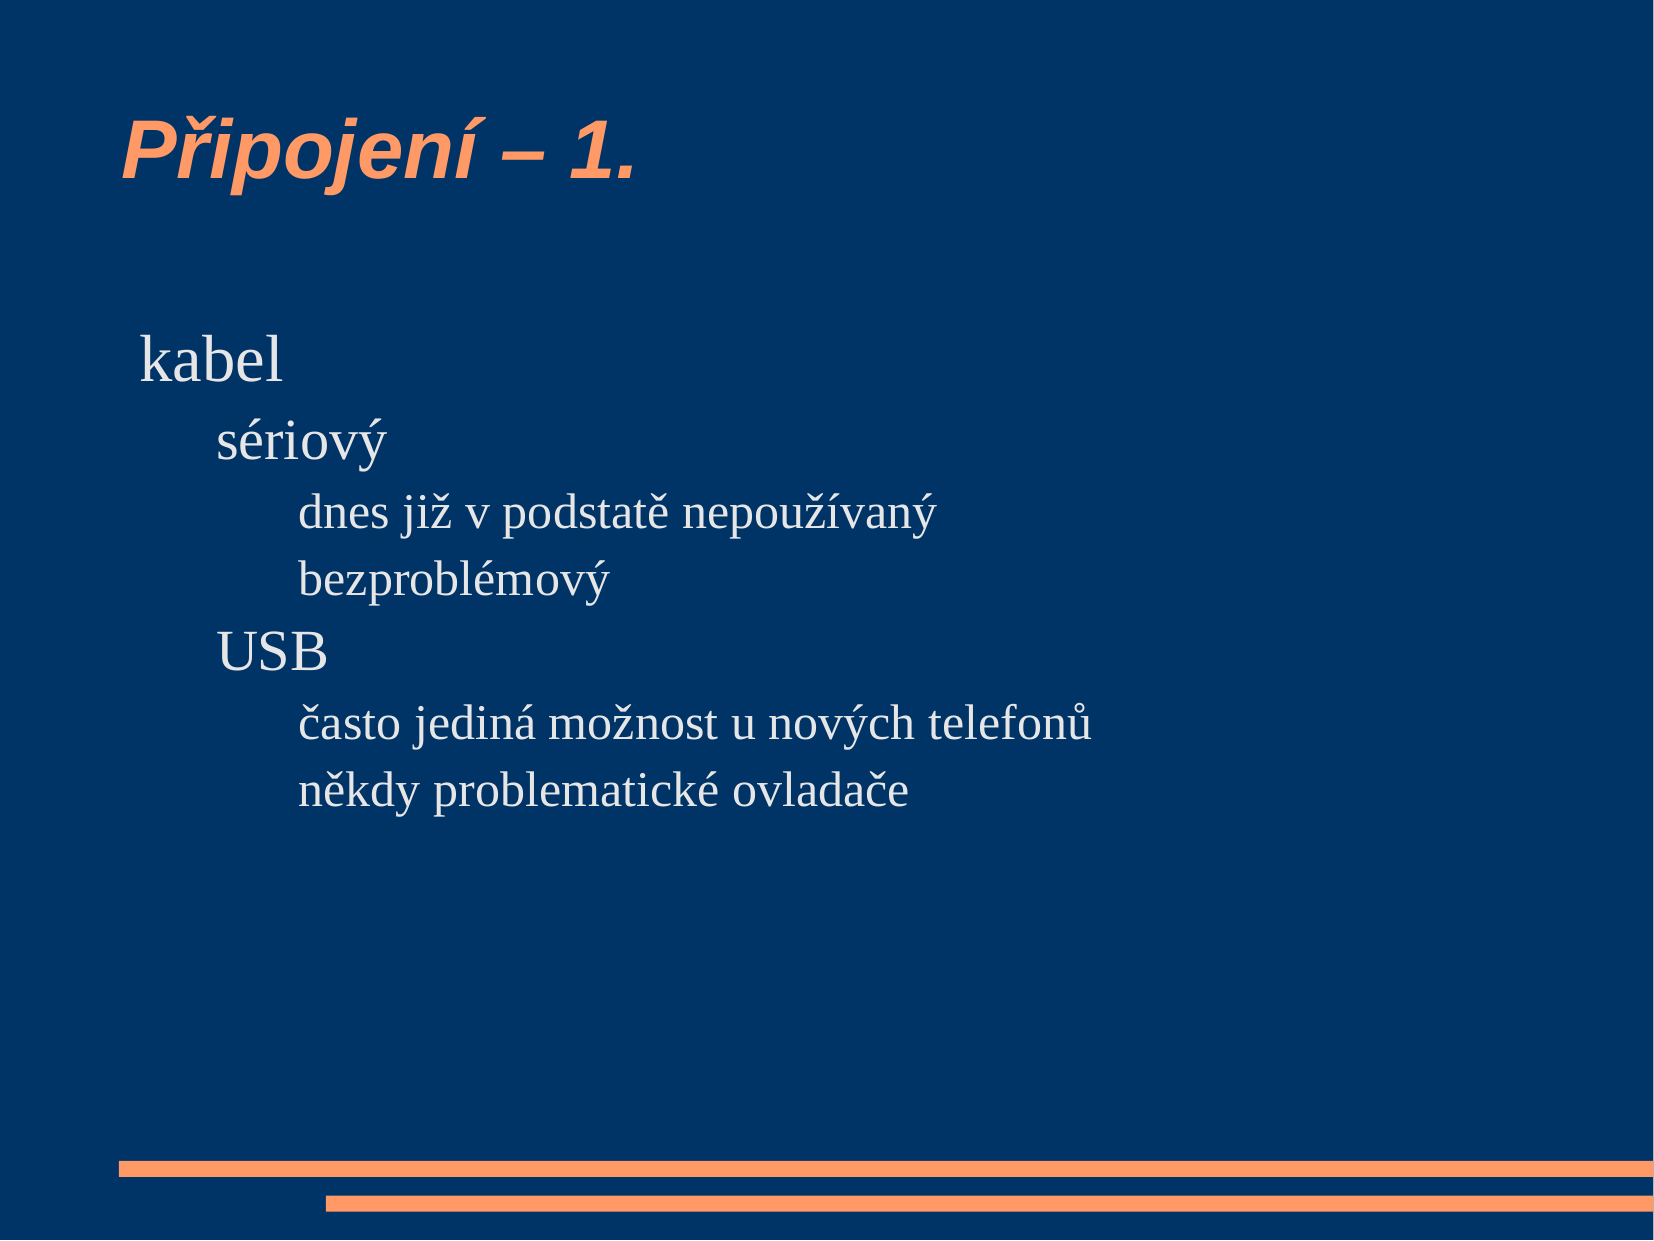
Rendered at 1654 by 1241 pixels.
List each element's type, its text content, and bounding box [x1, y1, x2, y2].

title Připojení – 1. [121, 46, 1534, 254]
list kabel sériový dnes již v podstatě nepoužívaný bezproblémový USB často jediná možnost u nových telefonů někdy problematické ovladače [121, 322, 1561, 1133]
